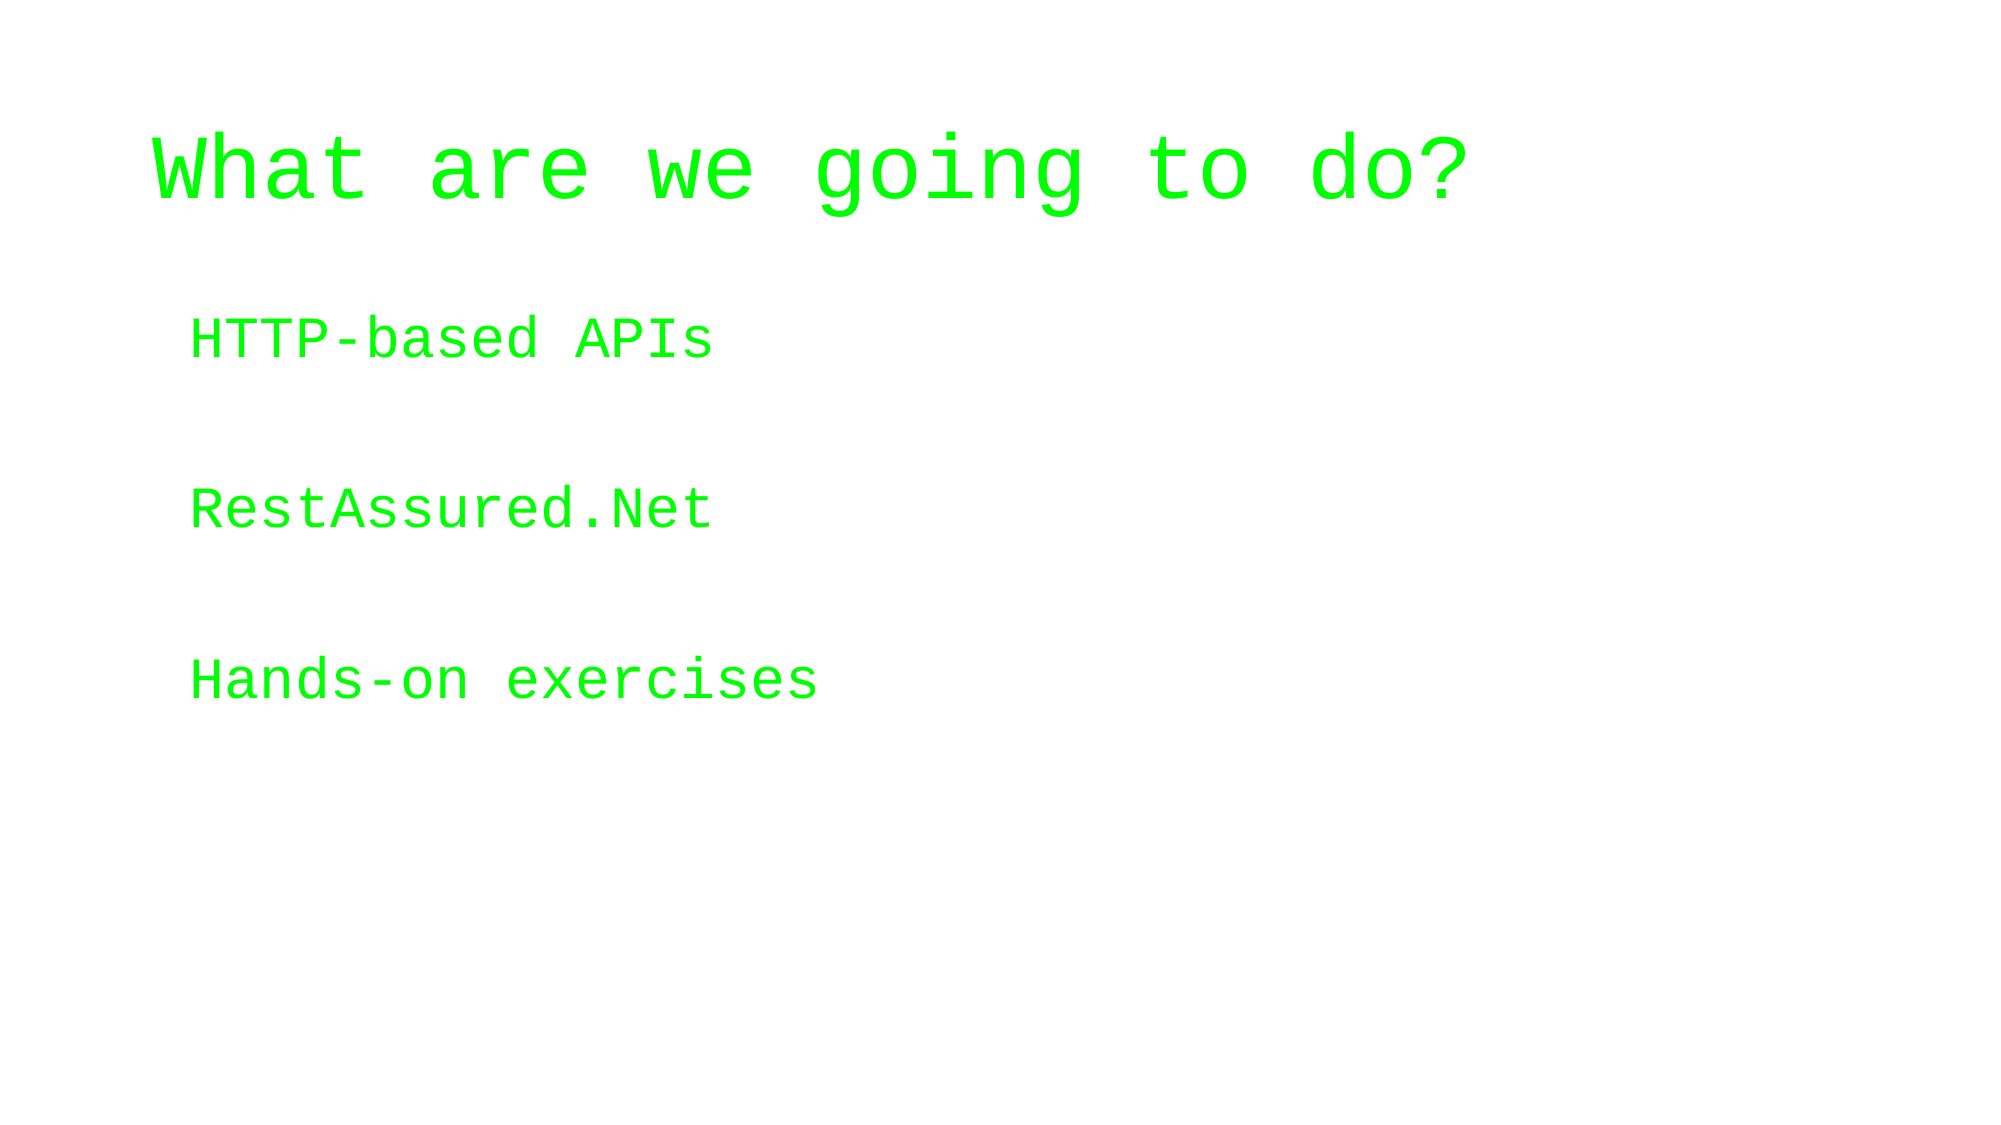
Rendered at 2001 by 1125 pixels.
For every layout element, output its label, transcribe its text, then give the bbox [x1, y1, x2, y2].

list HTTP-based APIs RestAssured.Net Hands-on exercises [137, 299, 1863, 1014]
title What are we going to do? [137, 59, 1863, 278]
